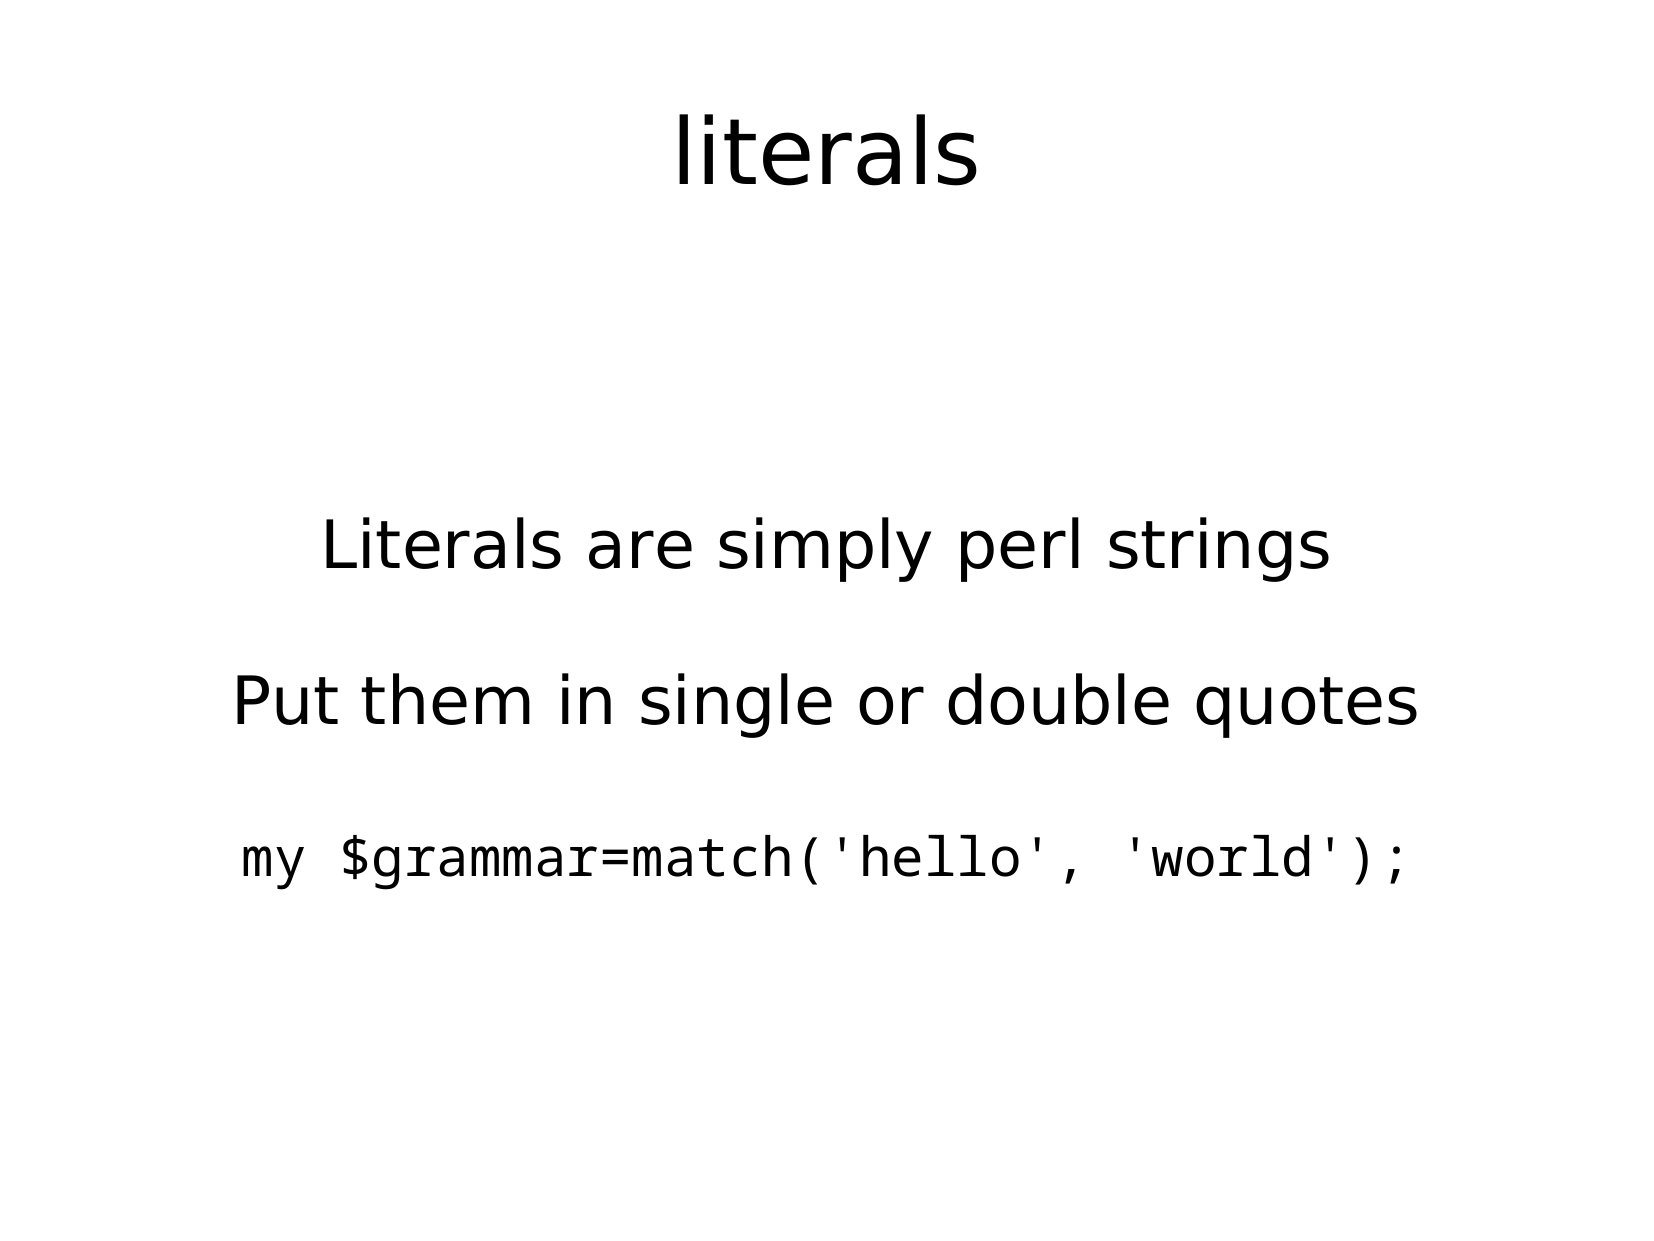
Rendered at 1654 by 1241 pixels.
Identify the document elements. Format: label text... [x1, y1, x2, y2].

title literals [82, 49, 1571, 257]
subtitle Literals are simply perl strings Put them in single or double quotes my $grammar=match('hello', 'world'); [82, 290, 1571, 1109]
